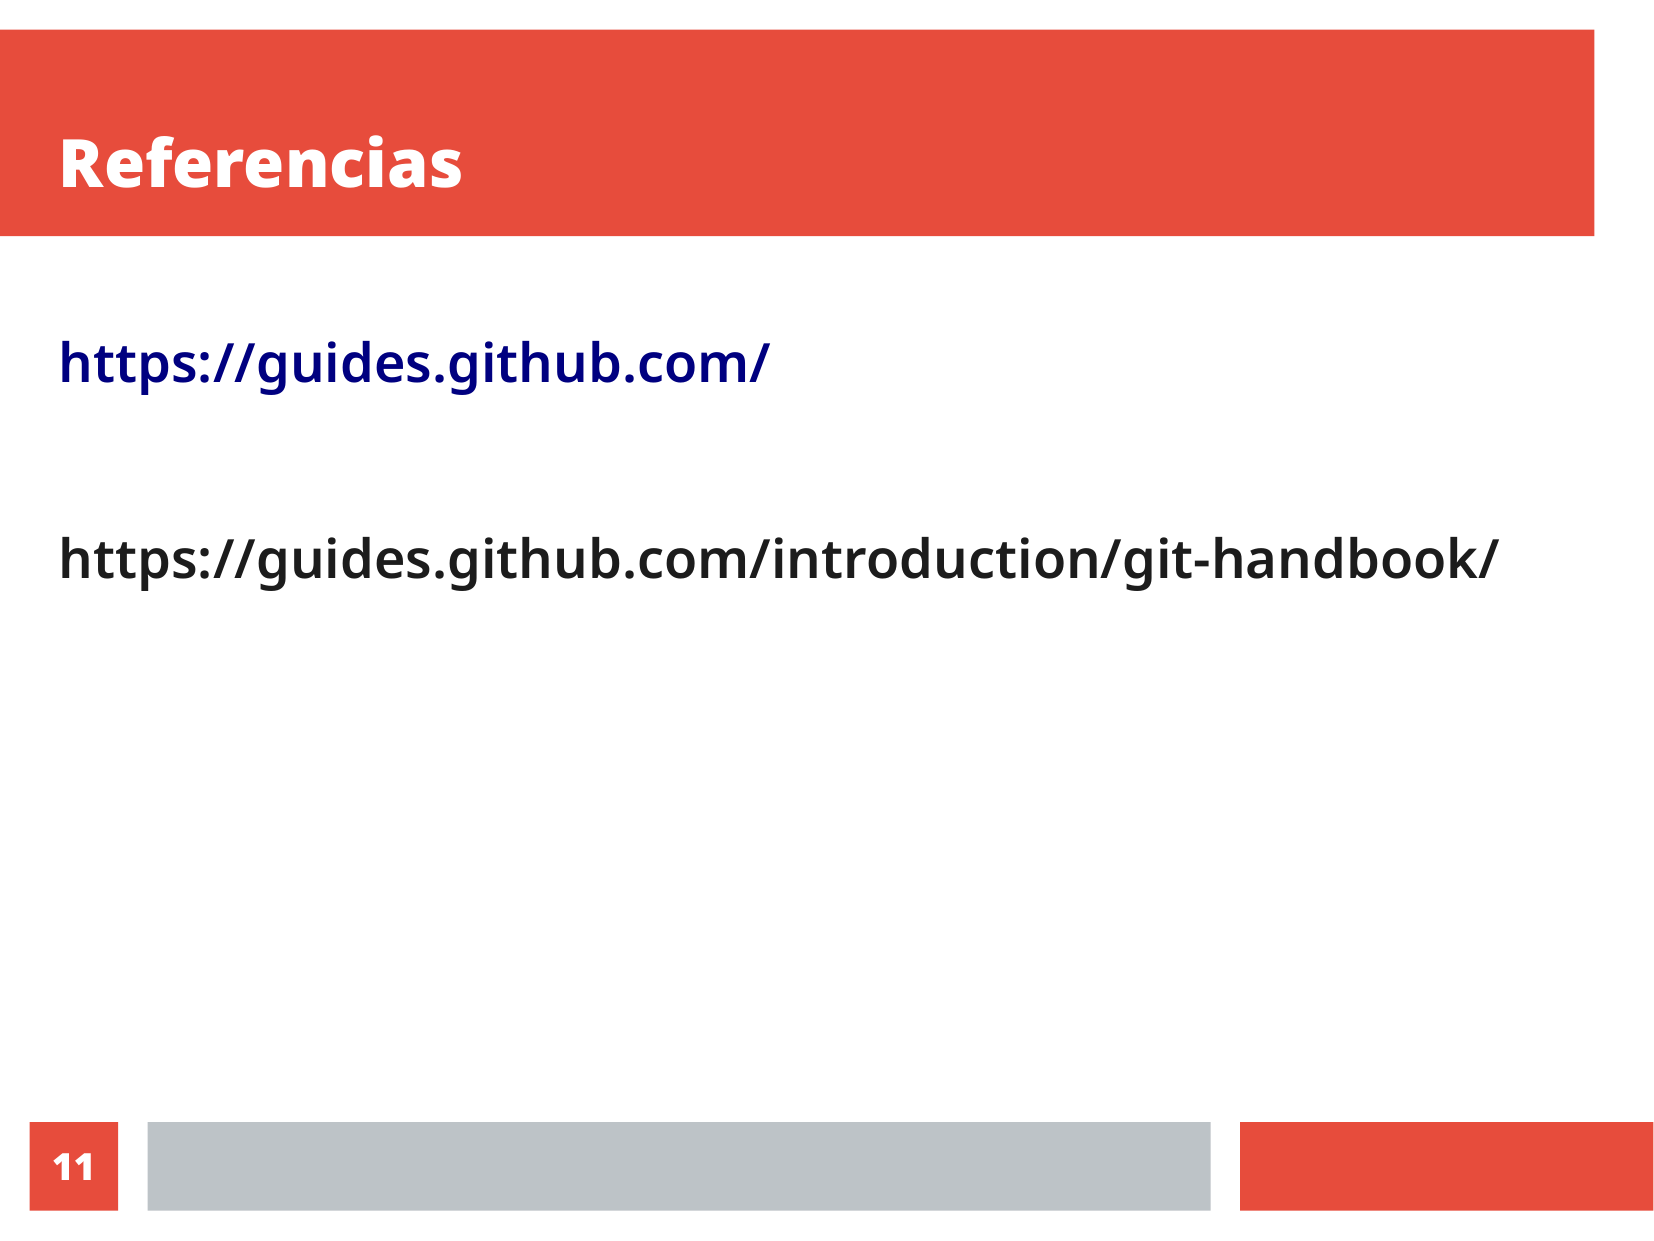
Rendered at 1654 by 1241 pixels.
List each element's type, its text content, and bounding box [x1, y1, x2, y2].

title Referencias [59, 59, 1595, 207]
list https://guides.github.com/ https://guides.github.com/introduction/git-handbook/ [59, 324, 1565, 1093]
